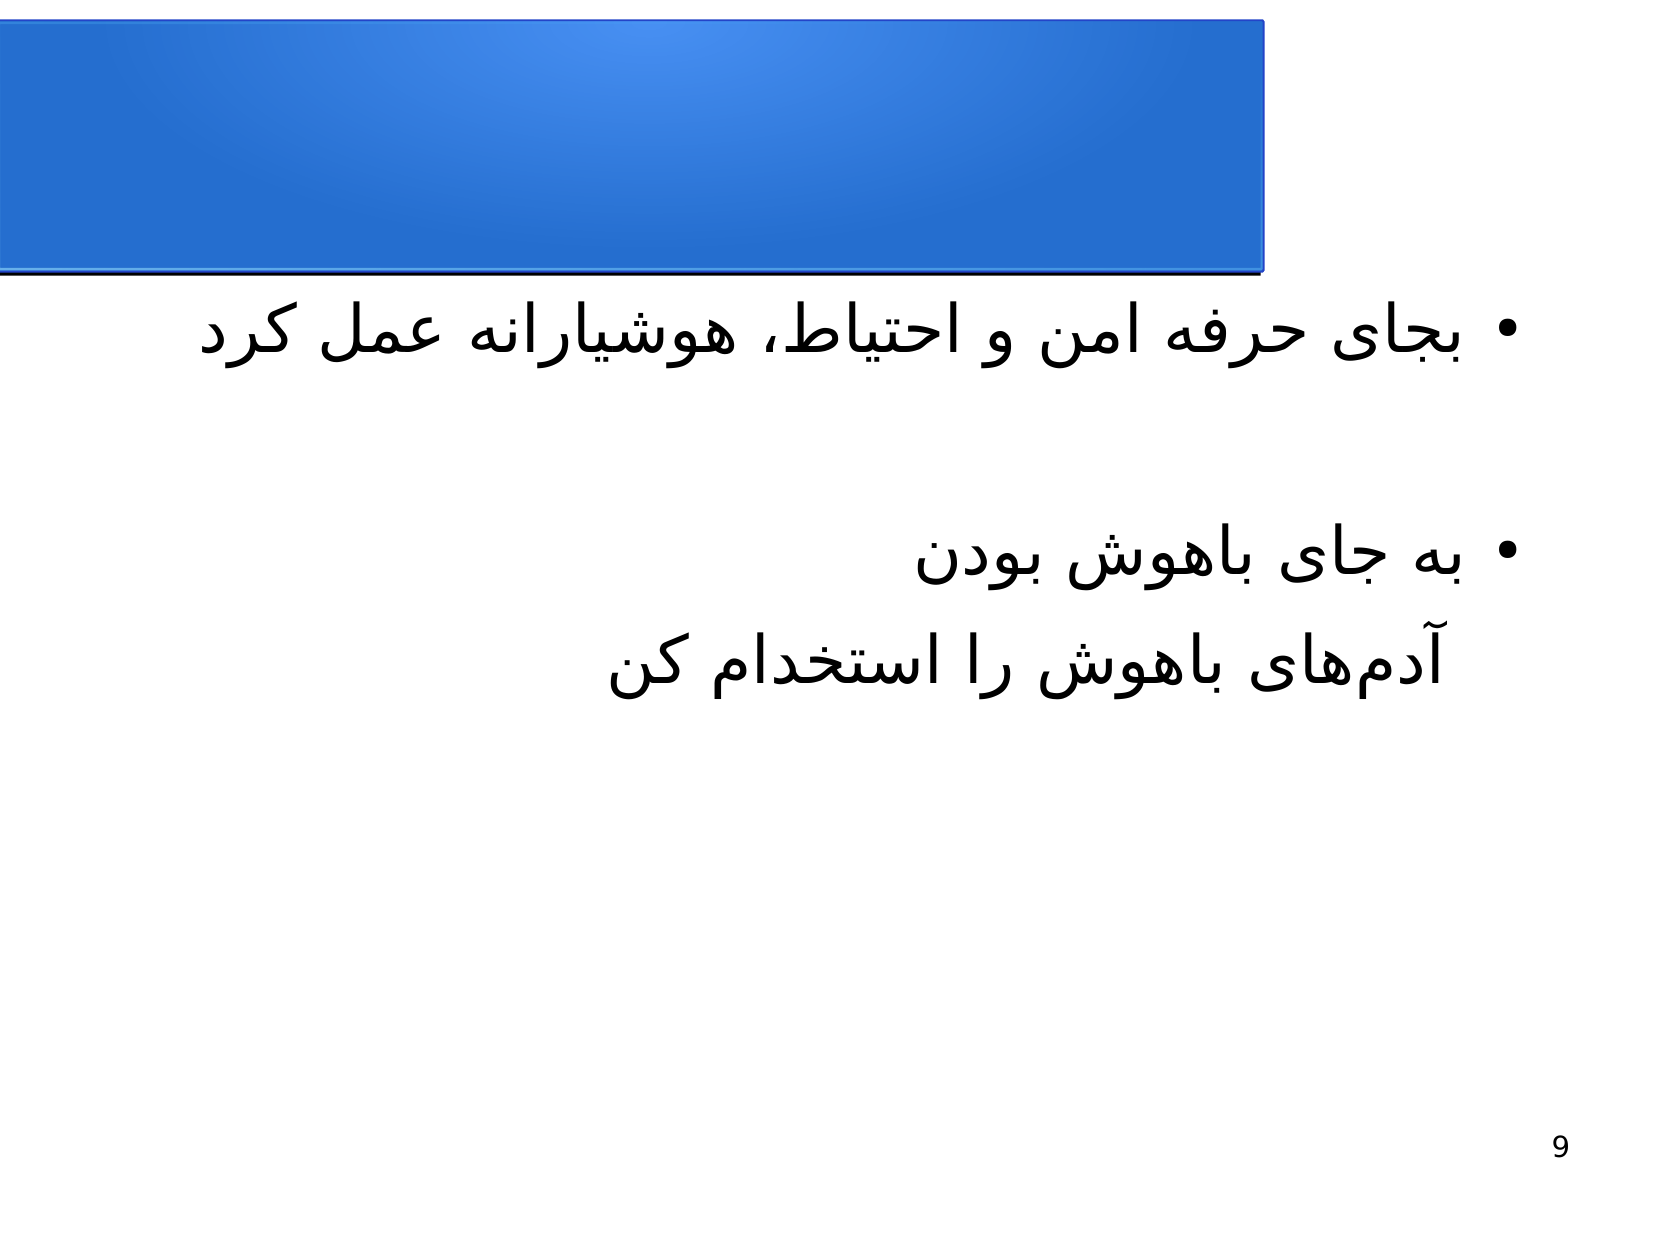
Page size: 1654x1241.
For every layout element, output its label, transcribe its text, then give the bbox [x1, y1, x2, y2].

list بجای حرفه امن و احتیاط، هوشیارانه عمل کرد به جای باهوش بودن آدم‌های باهوش را استخدام کن [82, 290, 1538, 1010]
